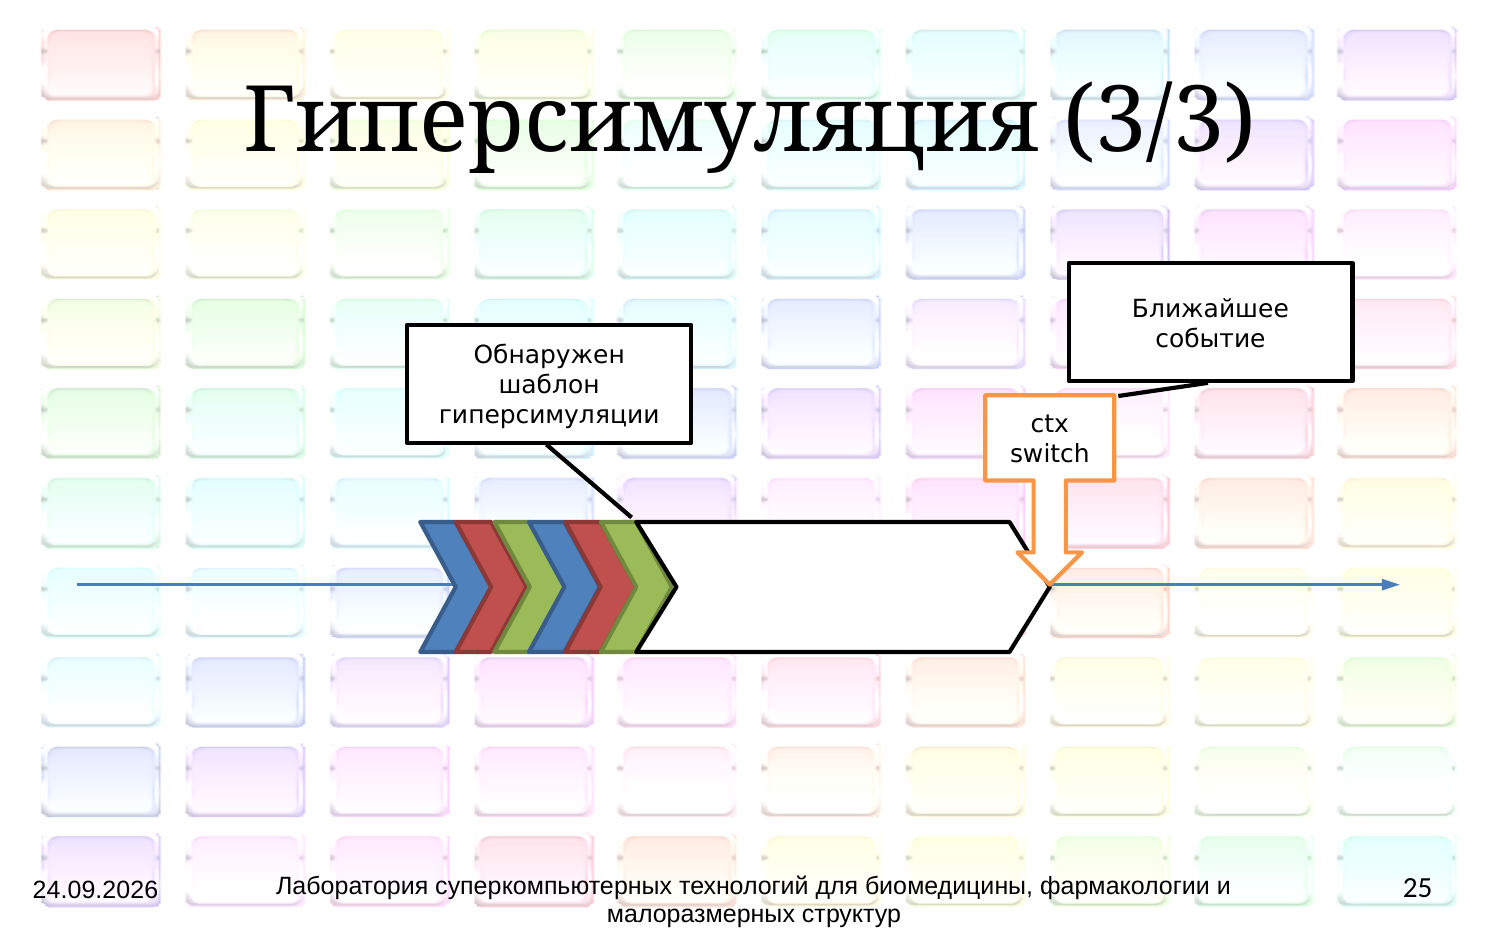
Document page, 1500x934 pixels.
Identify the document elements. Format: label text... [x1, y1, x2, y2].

text_box [420, 521, 527, 652]
text_box Ближайшее событие [1069, 263, 1352, 381]
text_box ctx switch [985, 395, 1115, 585]
text_box [494, 521, 1050, 652]
title Гиперсимуляция (3/3) [75, 37, 1426, 193]
text_box [1387, 868, 1473, 918]
text_box 25.10.2012 [17, 868, 184, 918]
text_box Лаборатория суперкомпьютерных технологий для биомедицины, фармакологии и малоразмерных структур [171, 864, 1338, 915]
text_box Обнаружен шаблон гиперсимуляции [407, 325, 691, 443]
